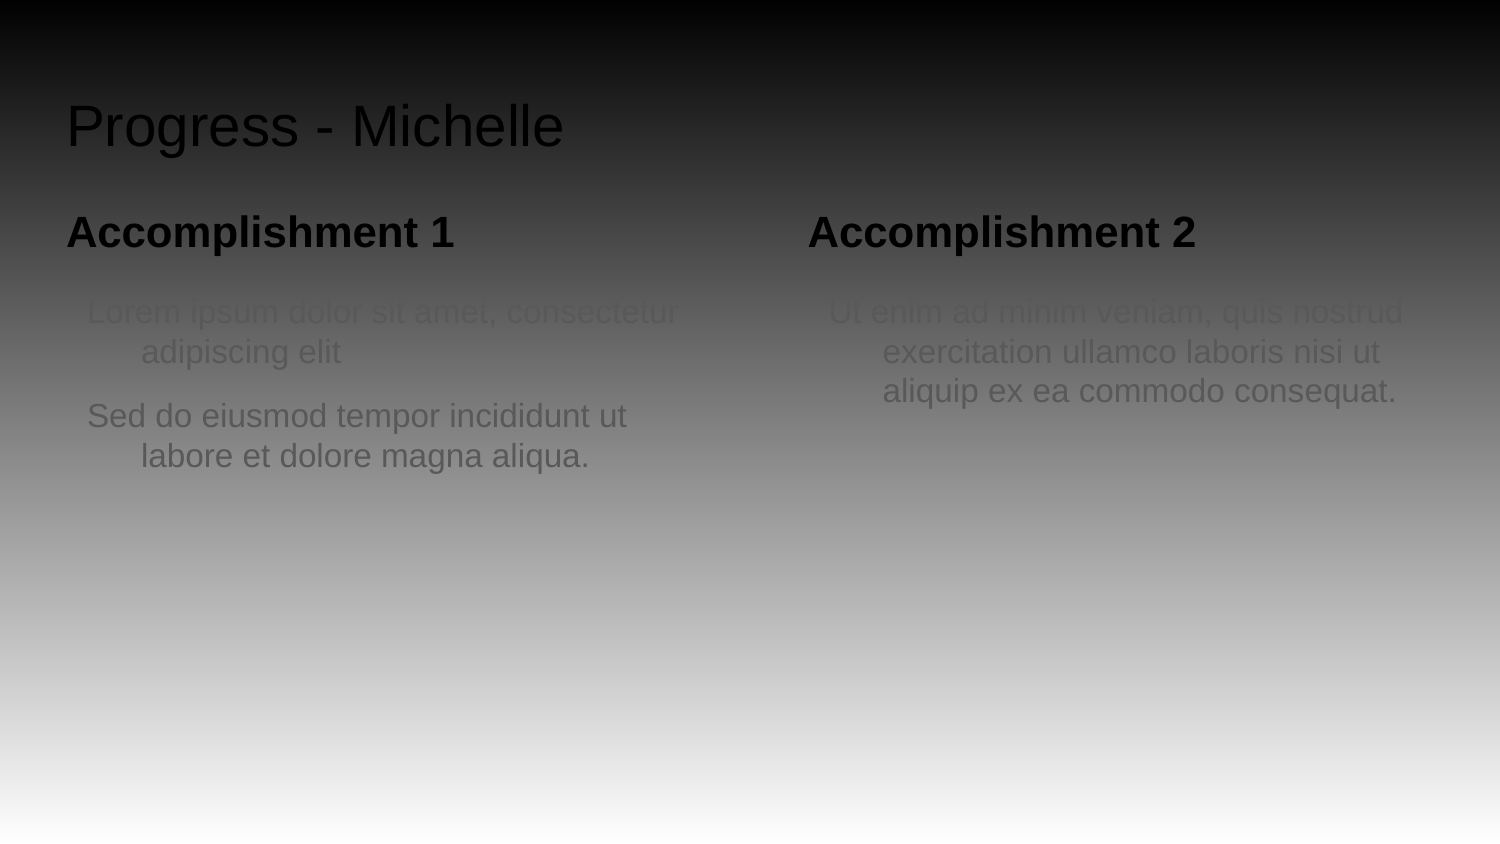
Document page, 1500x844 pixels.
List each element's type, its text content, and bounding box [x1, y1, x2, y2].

list Accomplishment 2 Ut enim ad minim veniam, quis nostrud exercitation ullamco laboris nisi ut aliquip ex ea commodo consequat. [792, 189, 1449, 750]
list Accomplishment 1 Lorem ipsum dolor sit amet, consectetur adipiscing elit Sed do eiusmod tempor incididunt ut labore et dolore magna aliqua. [51, 189, 708, 750]
title Progress - Michelle [51, 72, 1449, 167]
